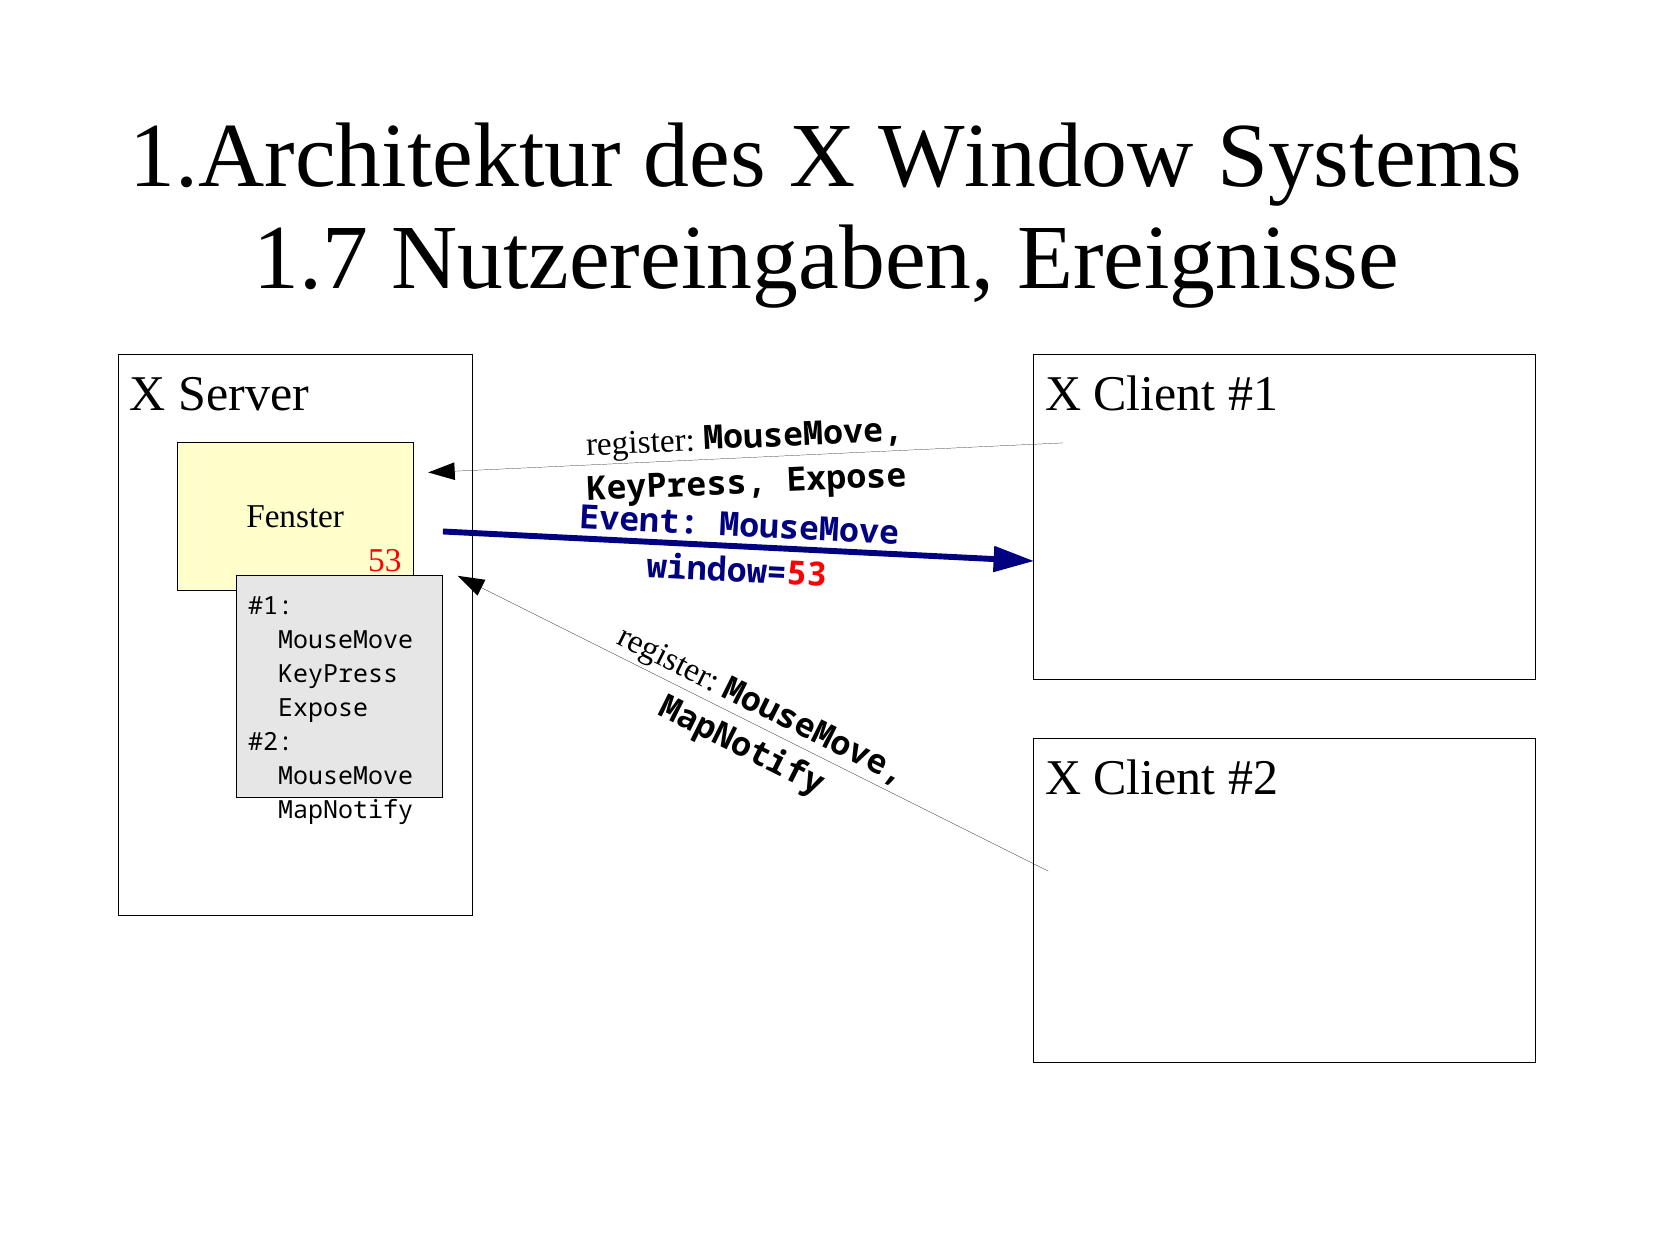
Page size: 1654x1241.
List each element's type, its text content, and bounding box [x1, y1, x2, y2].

text_box #1: MouseMove KeyPress Expose #2: MouseMove MapNotify [236, 575, 443, 798]
text_box 53 [177, 442, 414, 591]
text_box X Server [118, 354, 473, 916]
text_box X Client #2 [1033, 738, 1536, 1063]
text_box X Client #1 [1033, 354, 1536, 680]
title 1.Architektur des X Window Systems 1.7 Nutzereingaben, Ereignisse [121, 102, 1534, 311]
